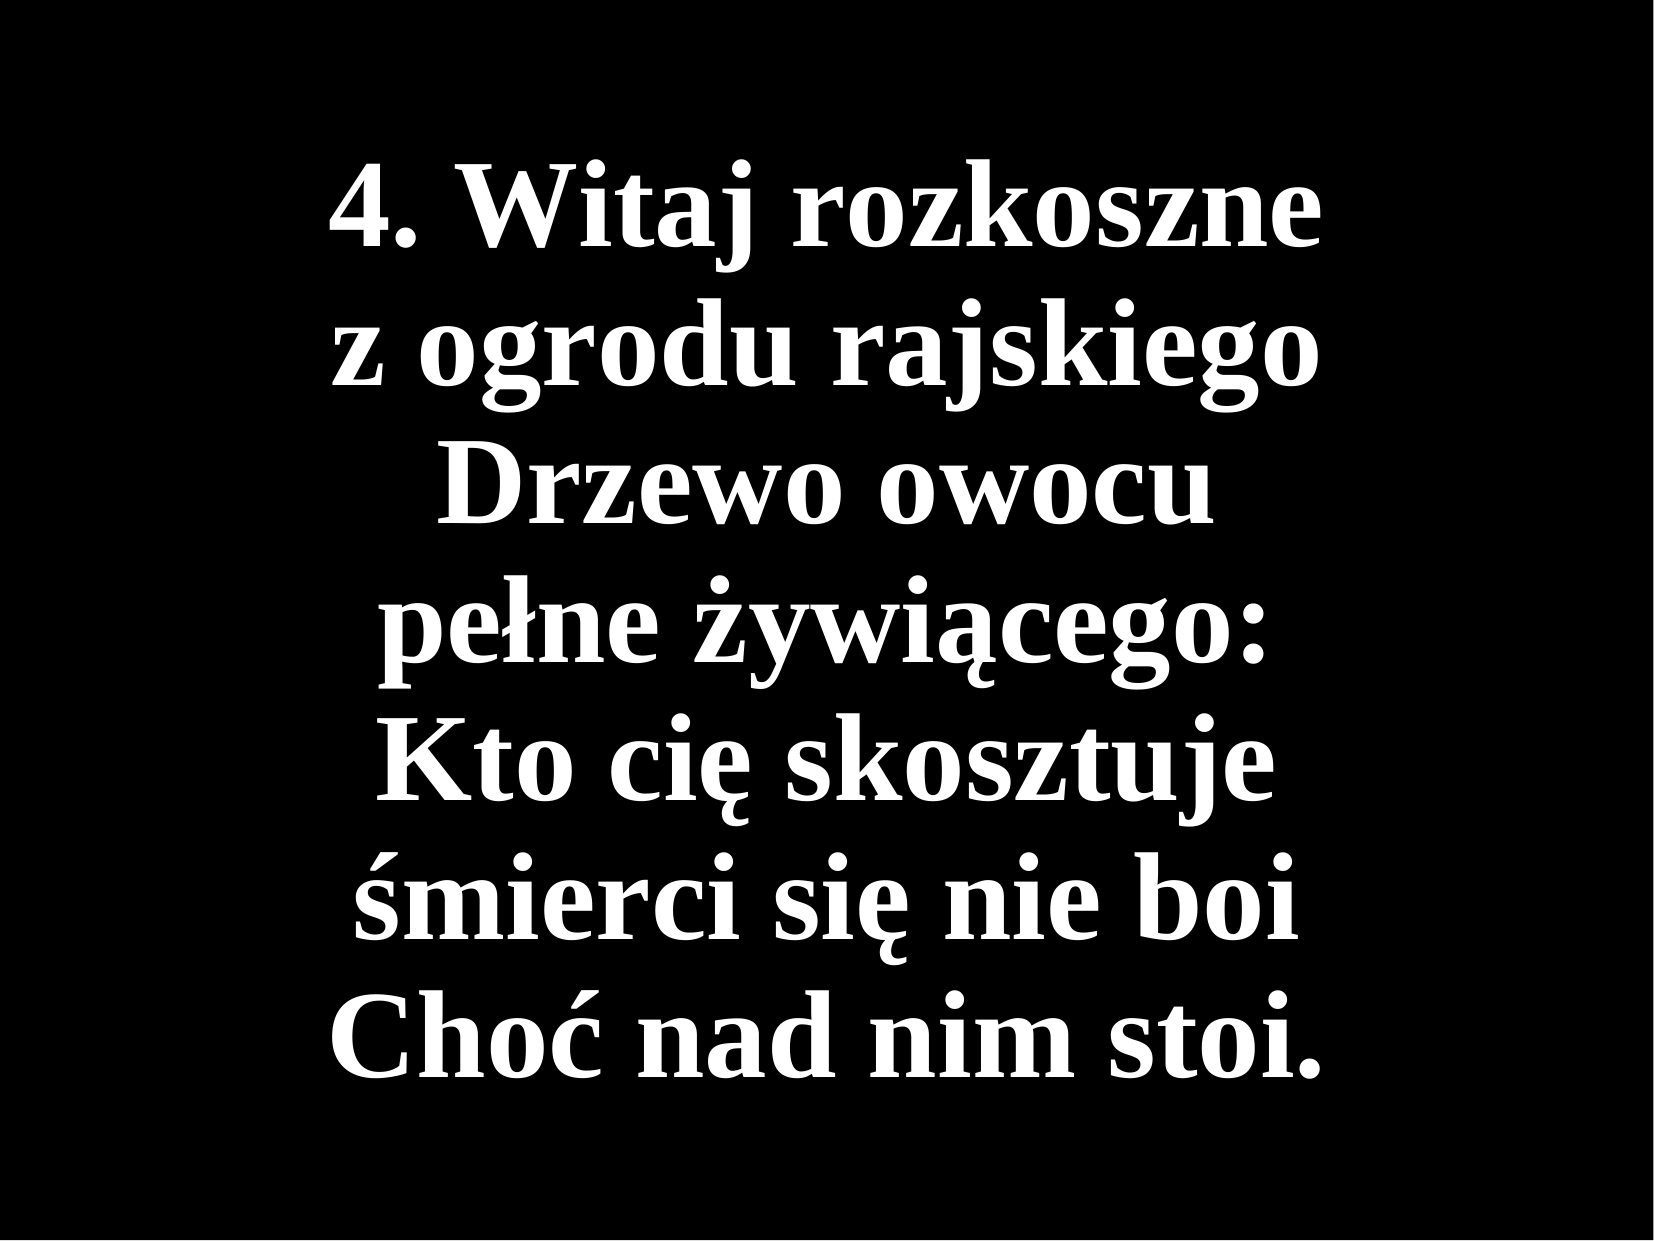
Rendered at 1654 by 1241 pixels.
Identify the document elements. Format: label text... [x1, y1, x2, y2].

title 4. Witaj rozkoszne z ogrodu rajskiego Drzewo owocu pełne żywiącego: Kto cię skosztuje śmierci się nie boi Choć nad nim stoi. [0, 0, 1654, 1241]
